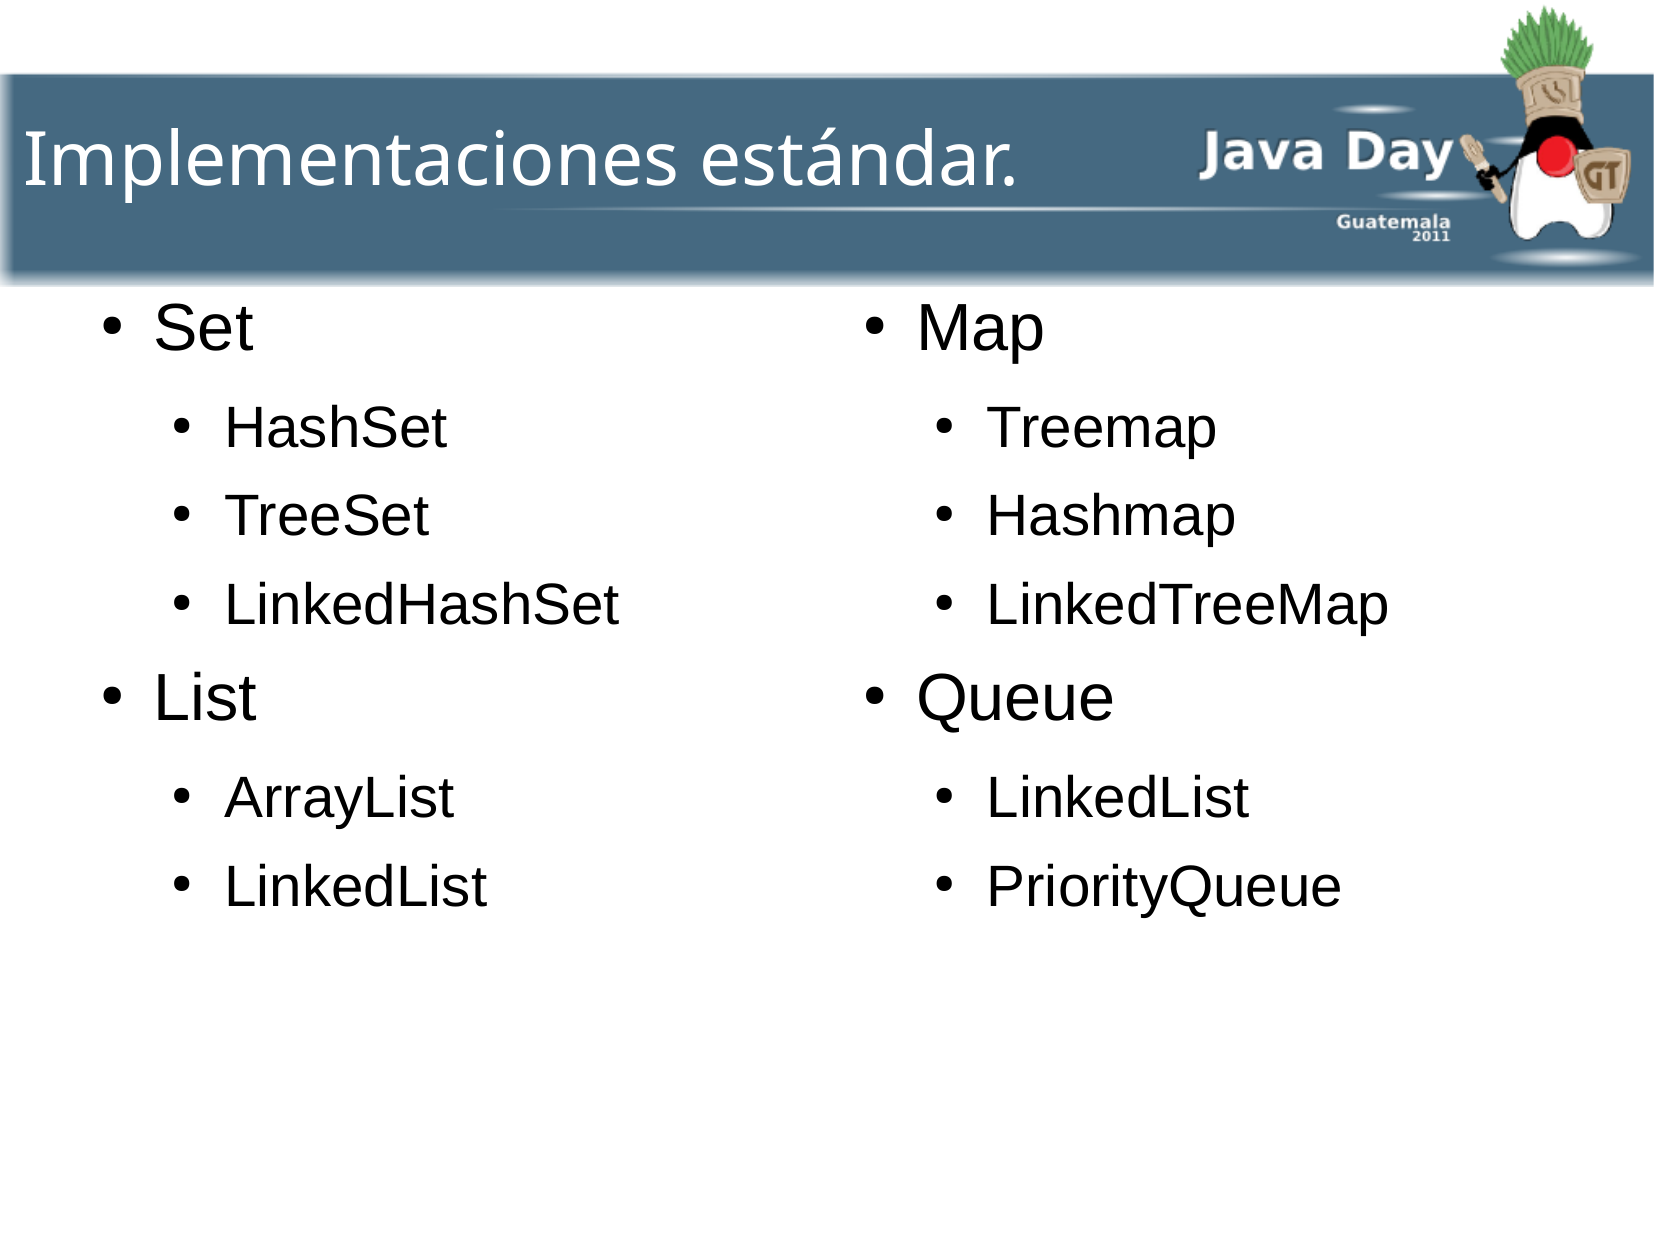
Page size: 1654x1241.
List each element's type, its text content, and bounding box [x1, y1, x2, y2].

list Set HashSet TreeSet LinkedHashSet List ArrayList LinkedList [82, 290, 809, 1109]
title Implementaciones estándar. [23, 52, 1512, 260]
list Map Treemap Hashmap LinkedTreeMap Queue LinkedList PriorityQueue [845, 290, 1572, 1109]
picture [0, 3, 1654, 287]
